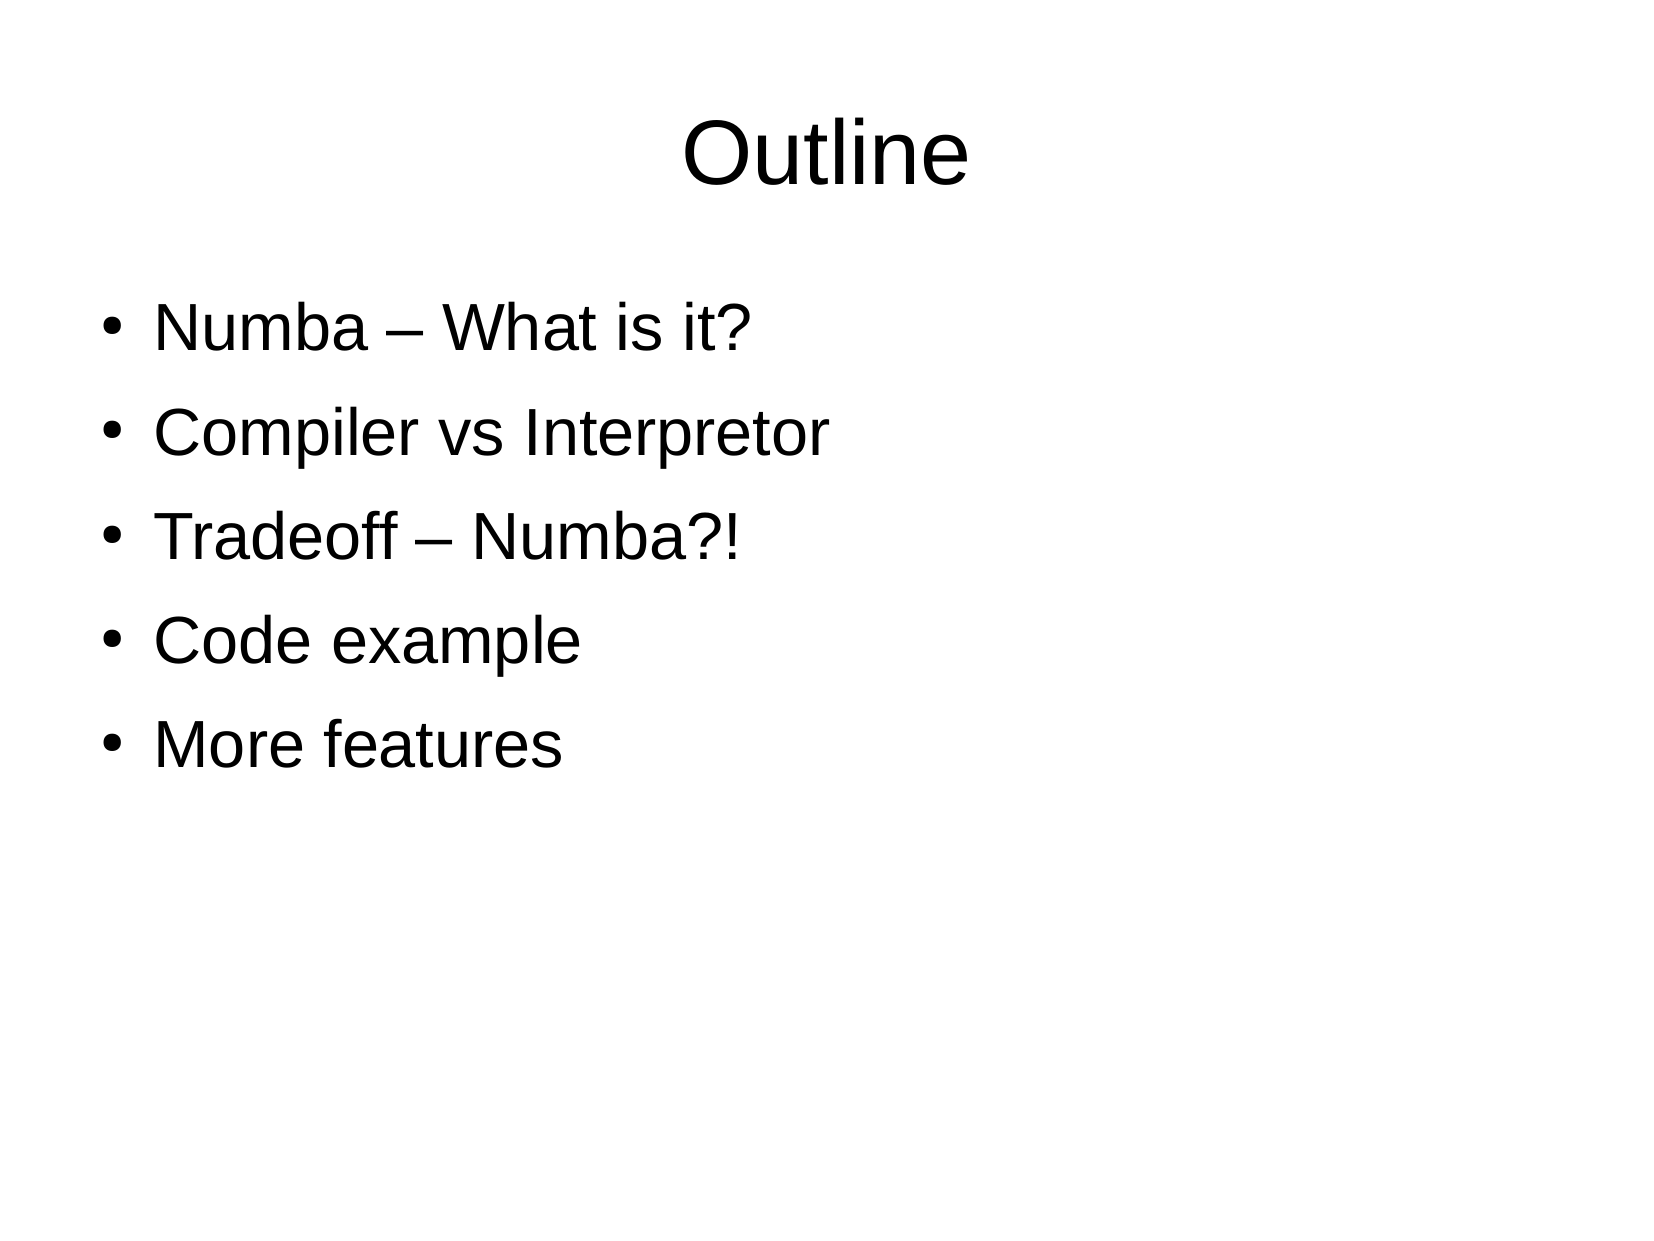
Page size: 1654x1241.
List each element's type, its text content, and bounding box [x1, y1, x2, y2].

title Outline [82, 49, 1571, 257]
list Numba – What is it? Compiler vs Interpretor Tradeoff – Numba?! Code example More features [82, 290, 1571, 1010]
